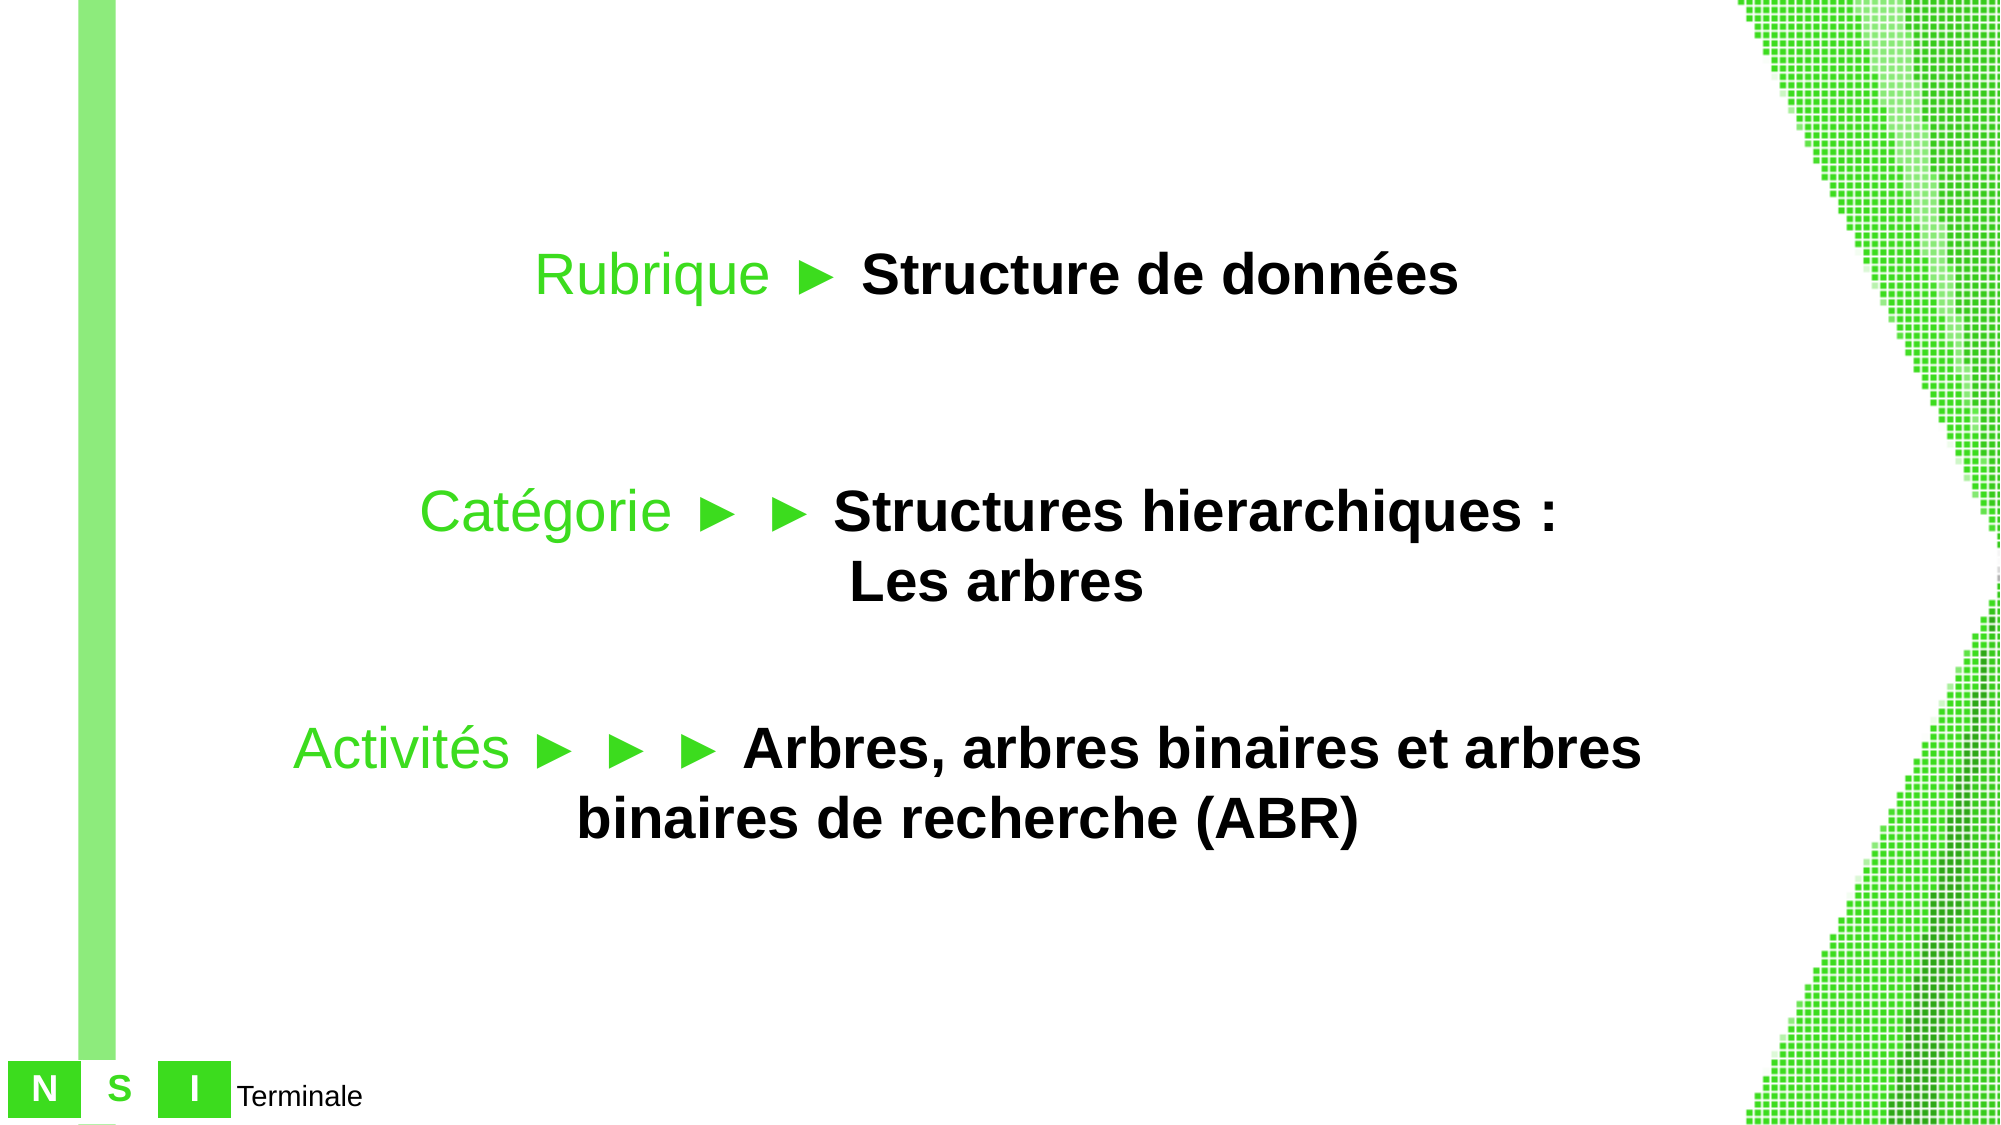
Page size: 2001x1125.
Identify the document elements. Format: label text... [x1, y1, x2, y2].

text_box Terminale [233, 1070, 526, 1120]
text_box Rubrique ► Structure de données [204, 229, 1703, 314]
text_box Activités ► ► ► Arbres, arbres binaires et arbres binaires de recherche (ABR) [204, 702, 1703, 858]
picture [1703, 0, 2000, 1125]
text_box Catégorie ► ► Structures hierarchiques : Les arbres [204, 465, 1703, 621]
table_header N [8, 1061, 81, 1118]
table_header S [83, 1061, 156, 1118]
table_header I [158, 1061, 231, 1118]
